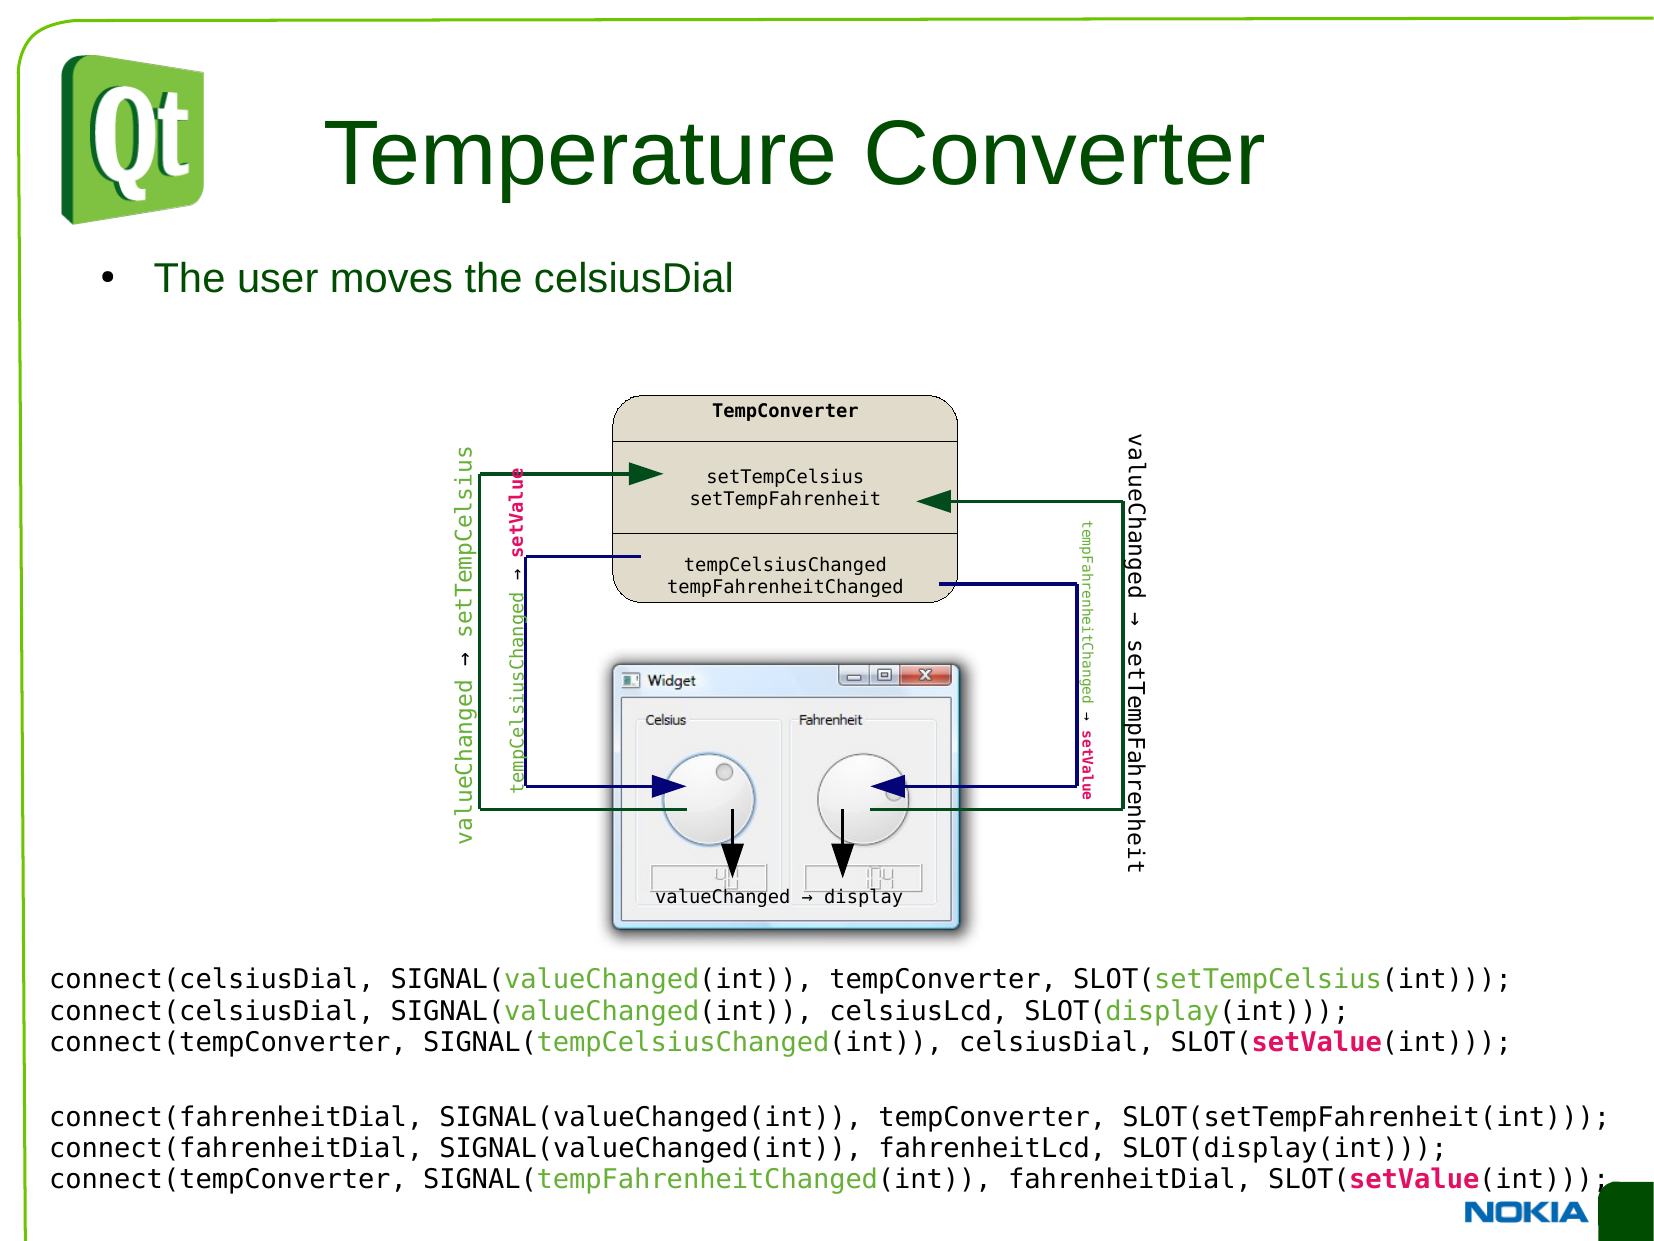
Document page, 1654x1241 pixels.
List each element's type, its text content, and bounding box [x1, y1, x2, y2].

text_box valueChanged → setTempFahrenheit [1114, 419, 1158, 891]
picture [594, 648, 986, 952]
picture [1465, 1206, 1589, 1223]
text_box valueChanged → setTempCelsius [442, 429, 485, 860]
title Temperature Converter [257, 49, 1333, 254]
list The user moves the celsiusDial [82, 254, 1571, 325]
text_box TempConverter setTempCelsius setTempFahrenheit tempCelsiusChanged tempFahrenheitChanged [612, 442, 958, 533]
text_box TempConverter setTempCelsius setTempFahrenheit tempCelsiusChanged tempFahrenheitChanged [612, 395, 958, 441]
picture [61, 55, 204, 225]
text_box valueChanged → display [640, 878, 933, 916]
text_box connect(celsiusDial, SIGNAL(valueChanged(int)), tempConverter, SLOT(setTempCelsius(int))); connect(celsiusDial, SIGNAL(valueChanged(int)), celsiusLcd, SLOT(display(int))); connect(tempConverter, SIGNAL(tempCelsiusChanged(int)), celsiusDial, SLOT(setValue(int))); connect(fahrenheitDial, SIGNAL(valueChanged(int)), tempConverter, SLOT(setTempFahrenheit(int))); connect(fahrenheitDial, SIGNAL(valueChanged(int)), fahrenheitLcd, SLOT(display(int))); connect(tempConverter, SIGNAL(tempFahrenheitChanged(int)), fahrenheitDial, SLOT(setValue(int))); [34, 956, 1631, 1206]
text_box tempFahrenheitChanged → setValue [1071, 505, 1104, 817]
text_box tempCelsiusChanged → setValue [497, 451, 536, 810]
text_box TempConverter setTempCelsius setTempFahrenheit tempCelsiusChanged tempFahrenheitChanged [612, 534, 958, 603]
